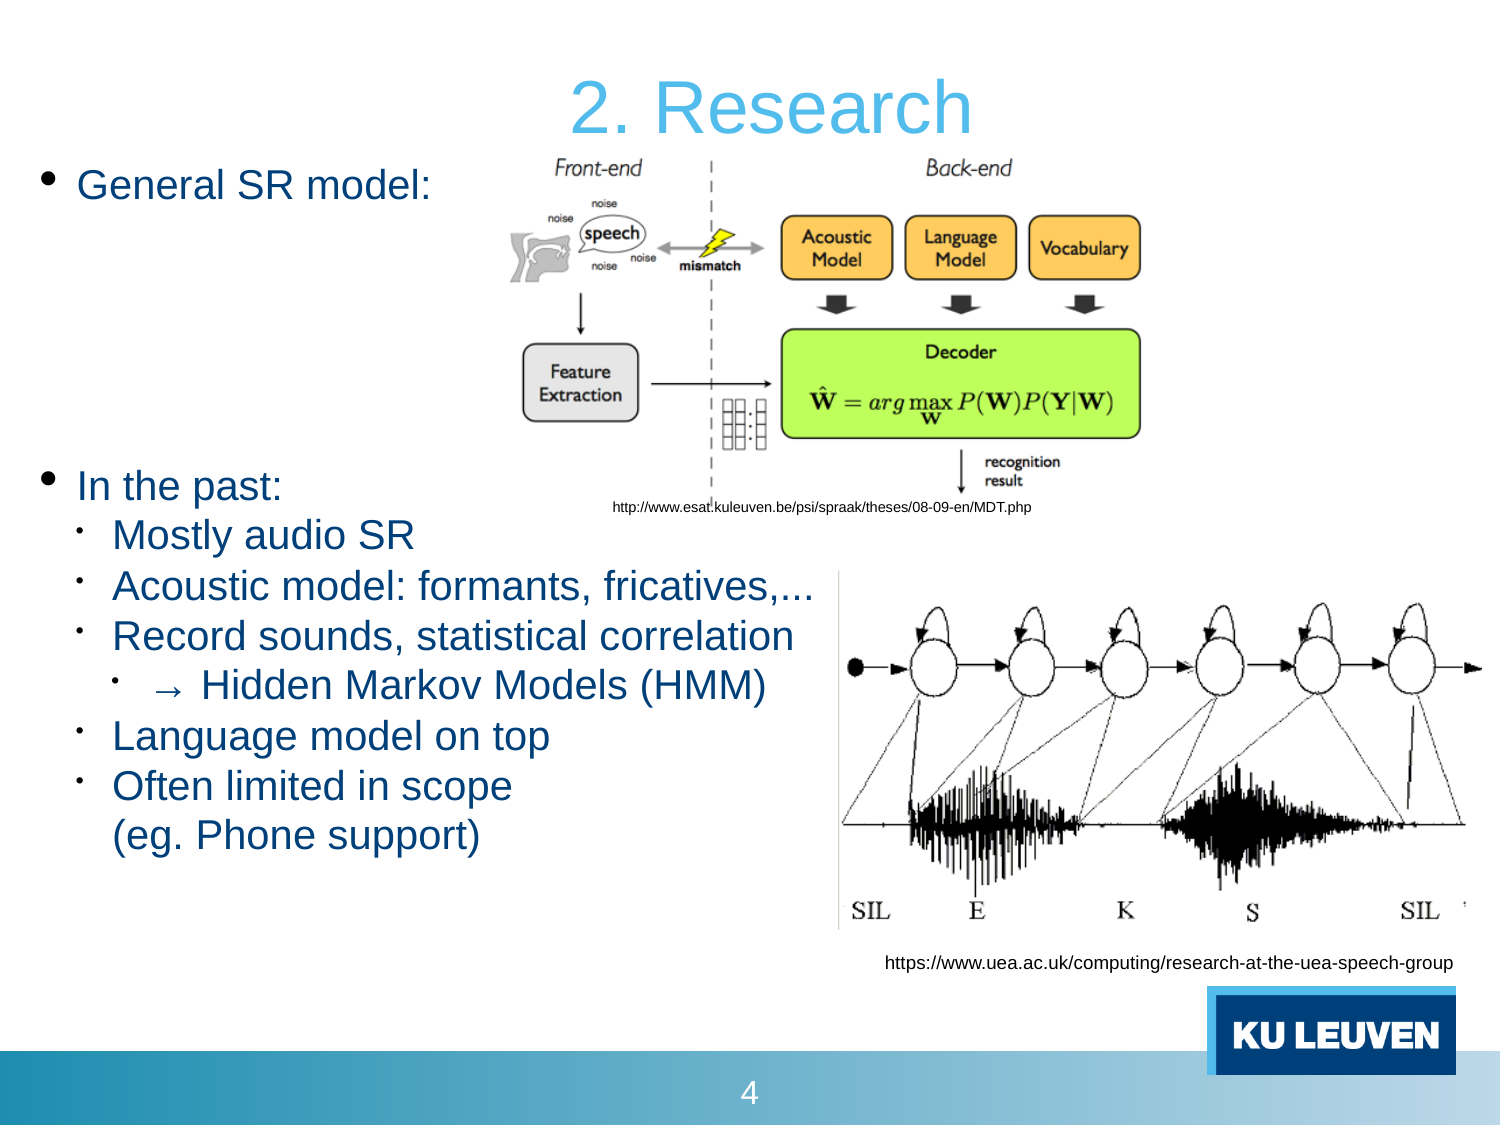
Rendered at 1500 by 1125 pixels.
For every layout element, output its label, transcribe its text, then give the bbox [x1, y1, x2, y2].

text_box <number> [0, 1051, 1500, 1125]
text_box 2. Research [88, 29, 1456, 158]
text_box https://www.uea.ac.uk/computing/research-at-the-uea-speech-group [870, 944, 1500, 1002]
text_box http://www.esat.kuleuven.be/psi/spraak/theses/08-09-en/MDT.php [597, 491, 1156, 555]
text_box General SR model: In the past: Mostly audio SR Acoustic model: formants, fricatives,... Record sounds, statistical correlation → Hidden Markov Models (HMM) Language model on top Often limited in scope (eg. Phone support) [41, 158, 1483, 945]
picture [1207, 1002, 1456, 1051]
picture [495, 156, 1156, 511]
